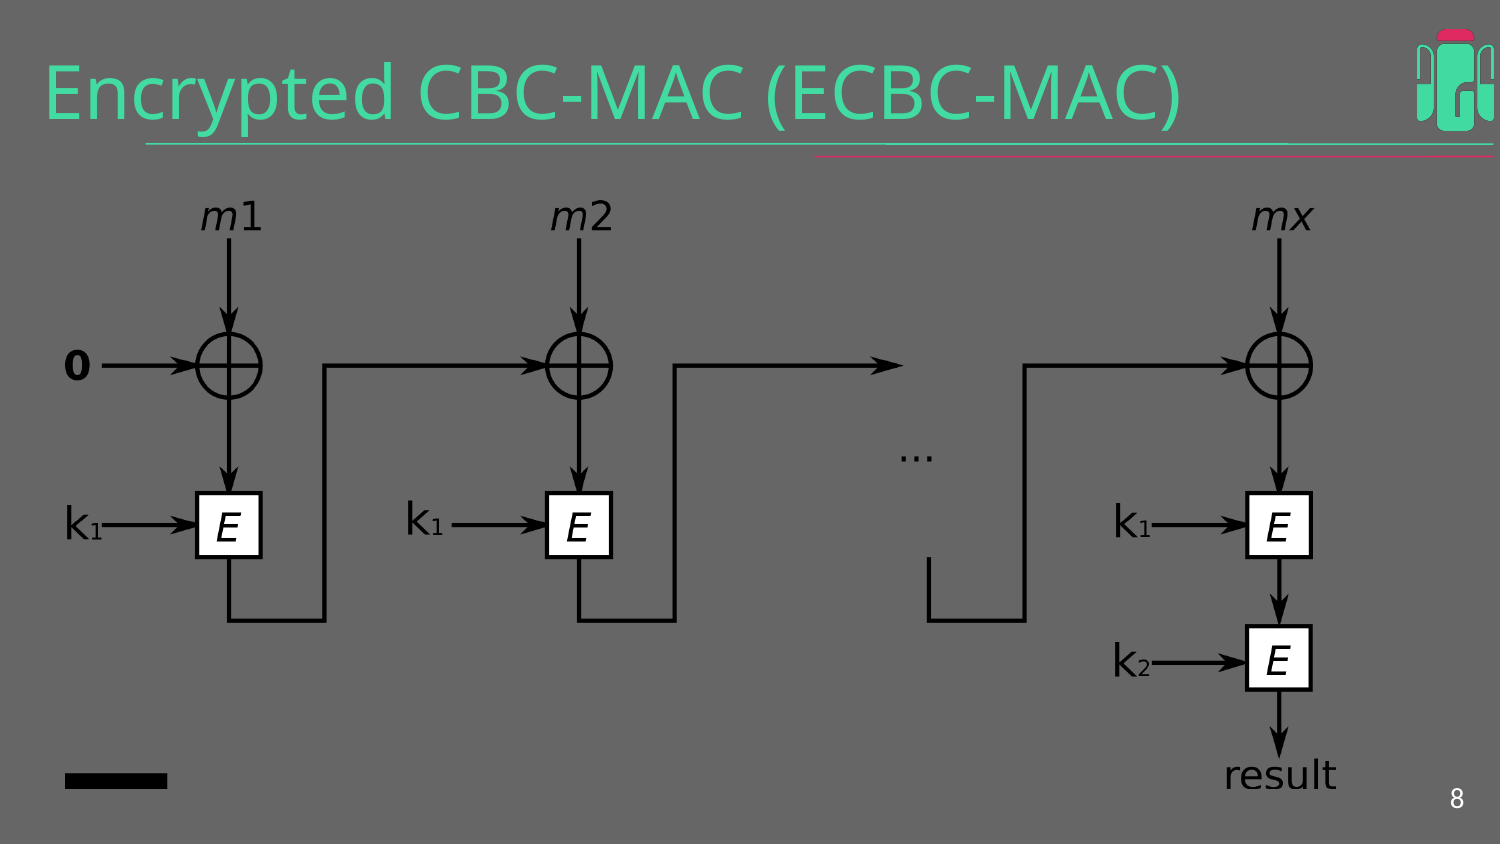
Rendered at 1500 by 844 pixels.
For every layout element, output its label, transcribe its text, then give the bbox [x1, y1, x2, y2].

picture [65, 200, 1336, 789]
slide_number <number> [1389, 764, 1480, 830]
picture [1417, 29, 1494, 131]
title Encrypted CBC-MAC (ECBC-MAC) [27, 29, 1374, 131]
